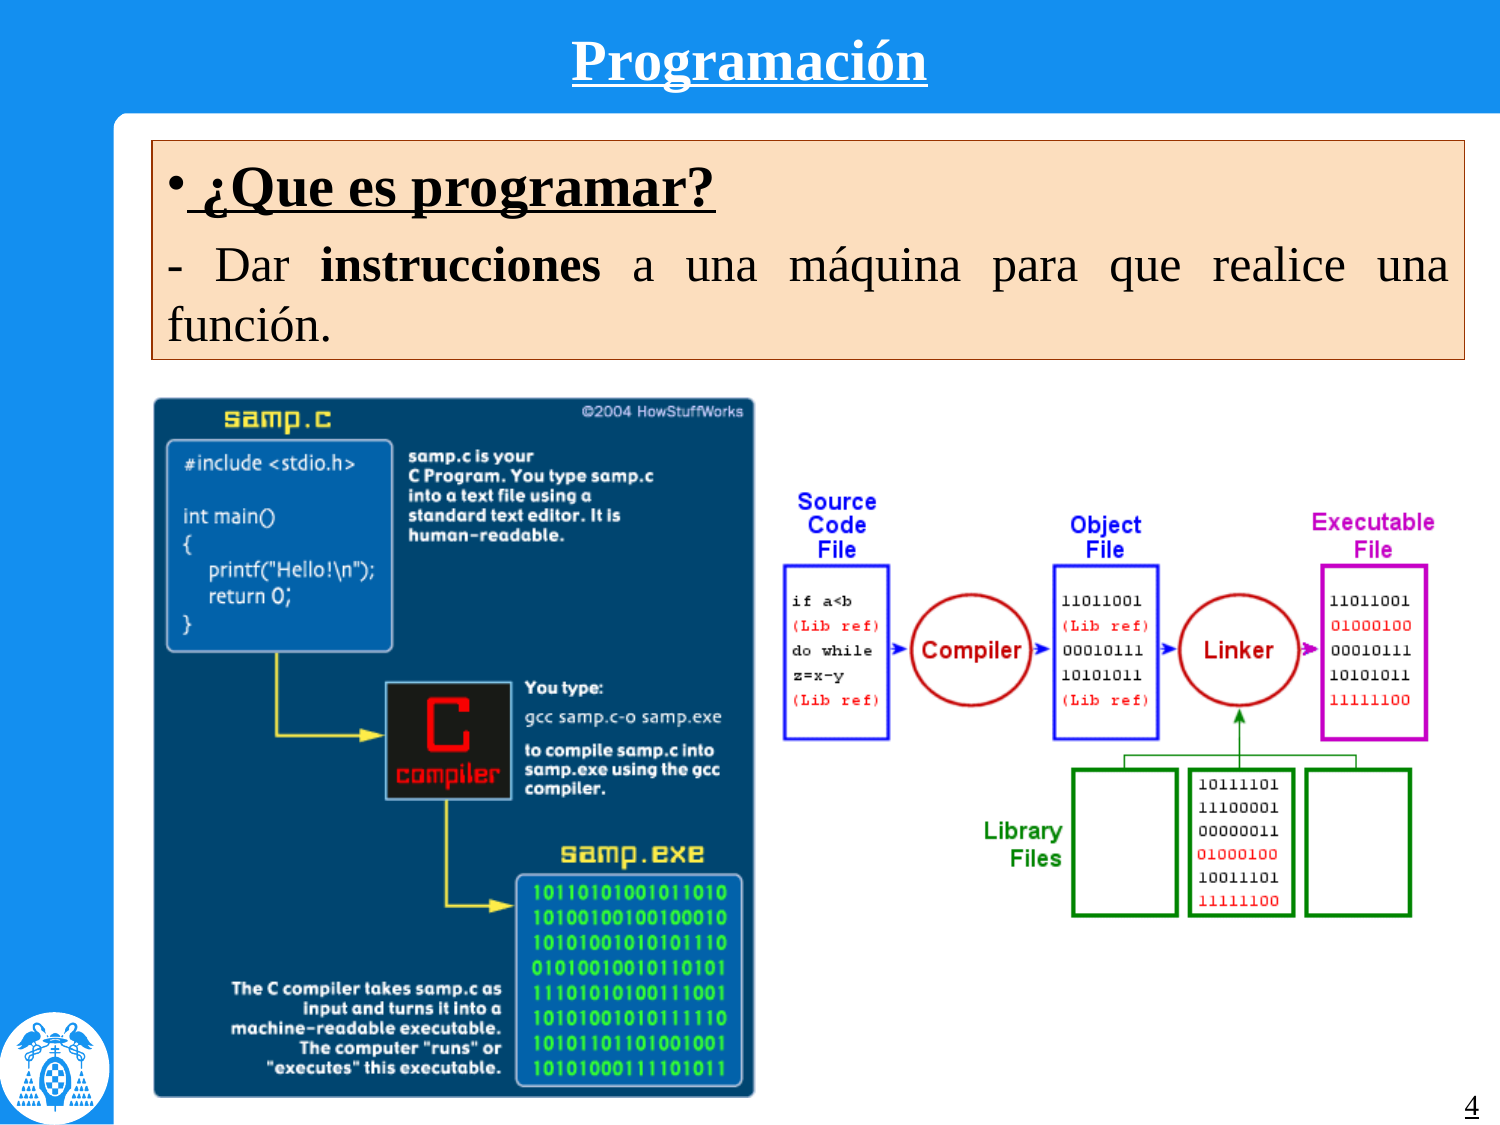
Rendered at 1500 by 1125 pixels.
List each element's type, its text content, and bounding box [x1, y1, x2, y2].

text_box ¿Que es programar? - Dar instrucciones a una máquina para que realice una función. [152, 140, 1465, 360]
picture [761, 478, 1459, 931]
picture [15, 1017, 98, 1112]
picture [153, 397, 756, 1098]
text_box Programación [215, 14, 1285, 101]
text_box 30 [1047, 1078, 1495, 1125]
